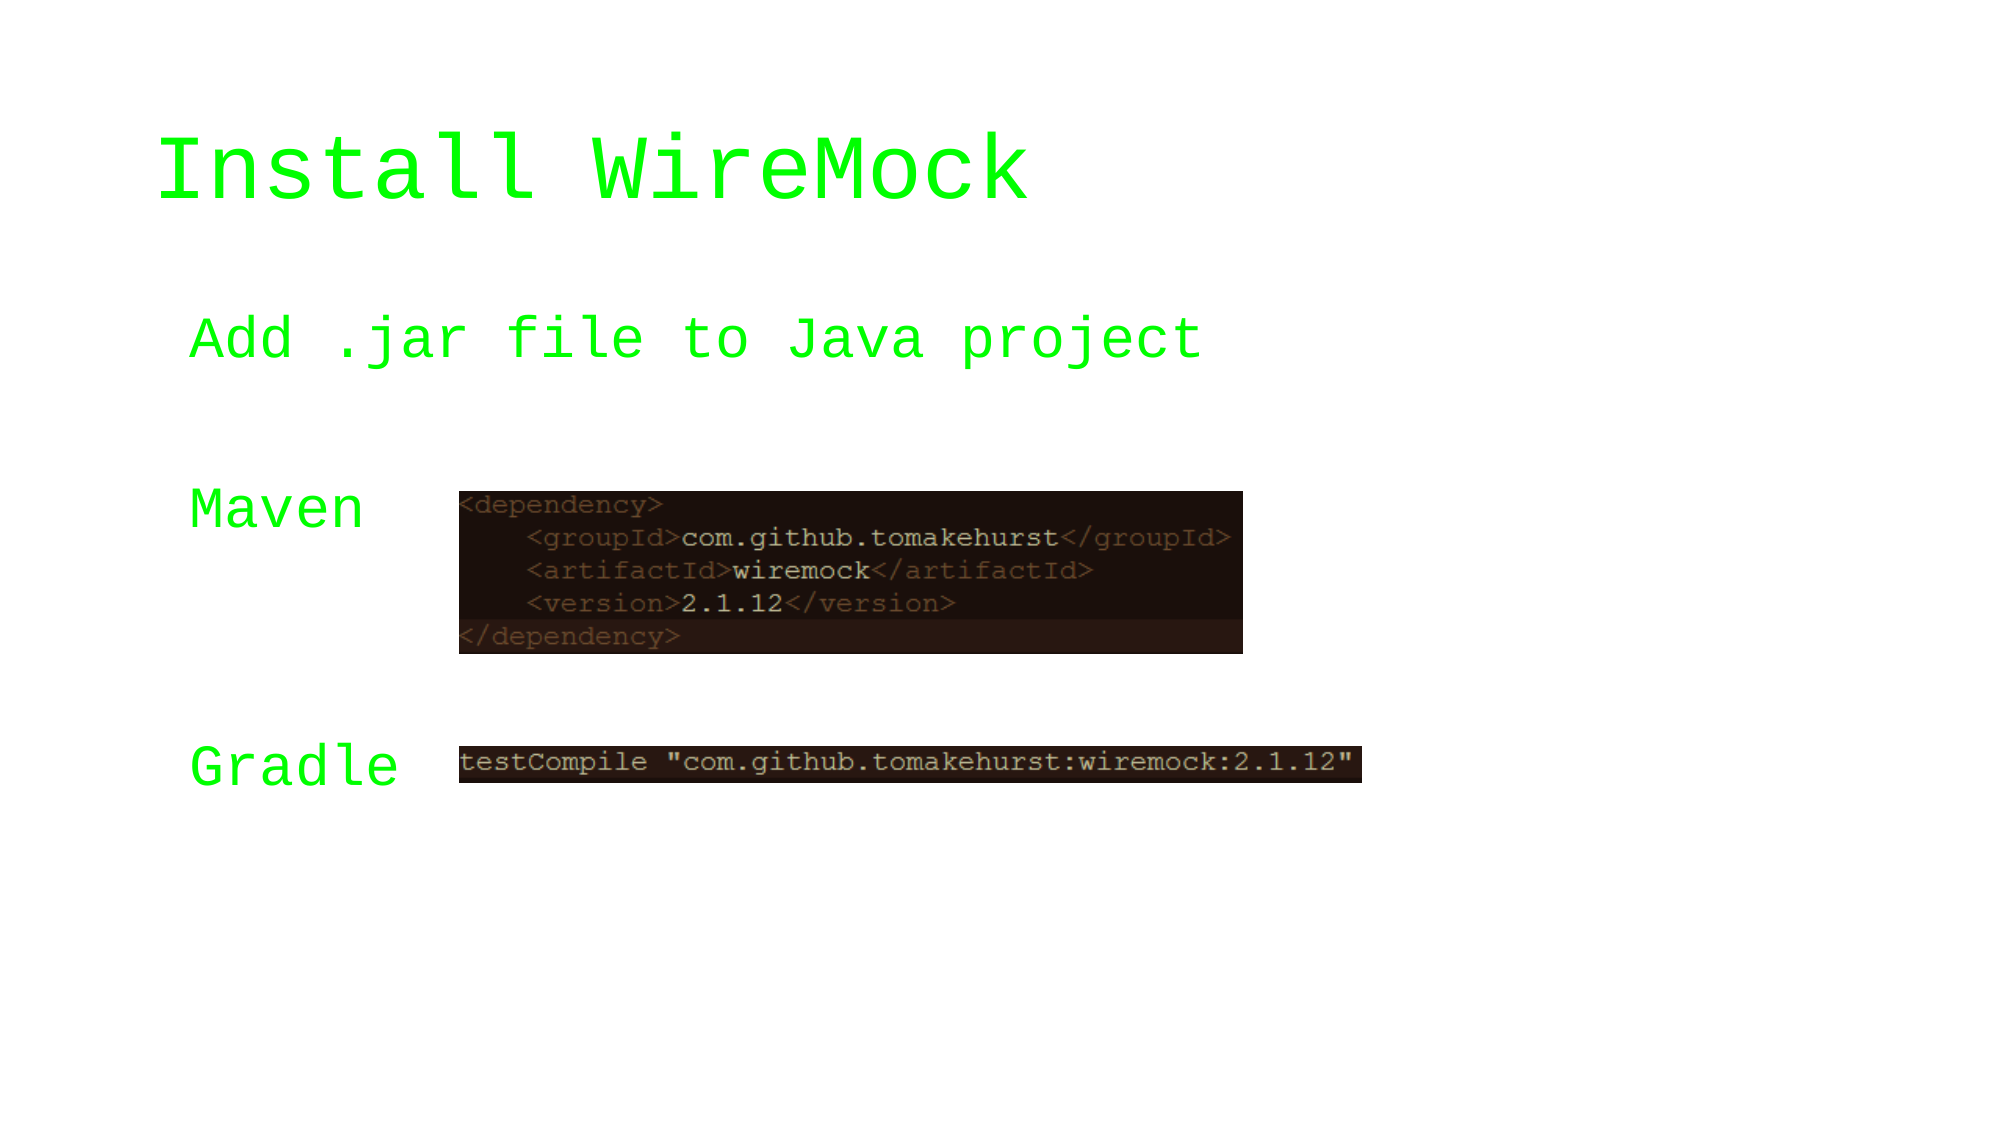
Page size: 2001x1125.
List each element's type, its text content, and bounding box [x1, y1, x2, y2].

title Install WireMock [137, 59, 1863, 278]
picture [459, 491, 1243, 654]
list Add .jar file to Java project Maven Gradle [137, 299, 1966, 1014]
picture [459, 746, 1362, 783]
